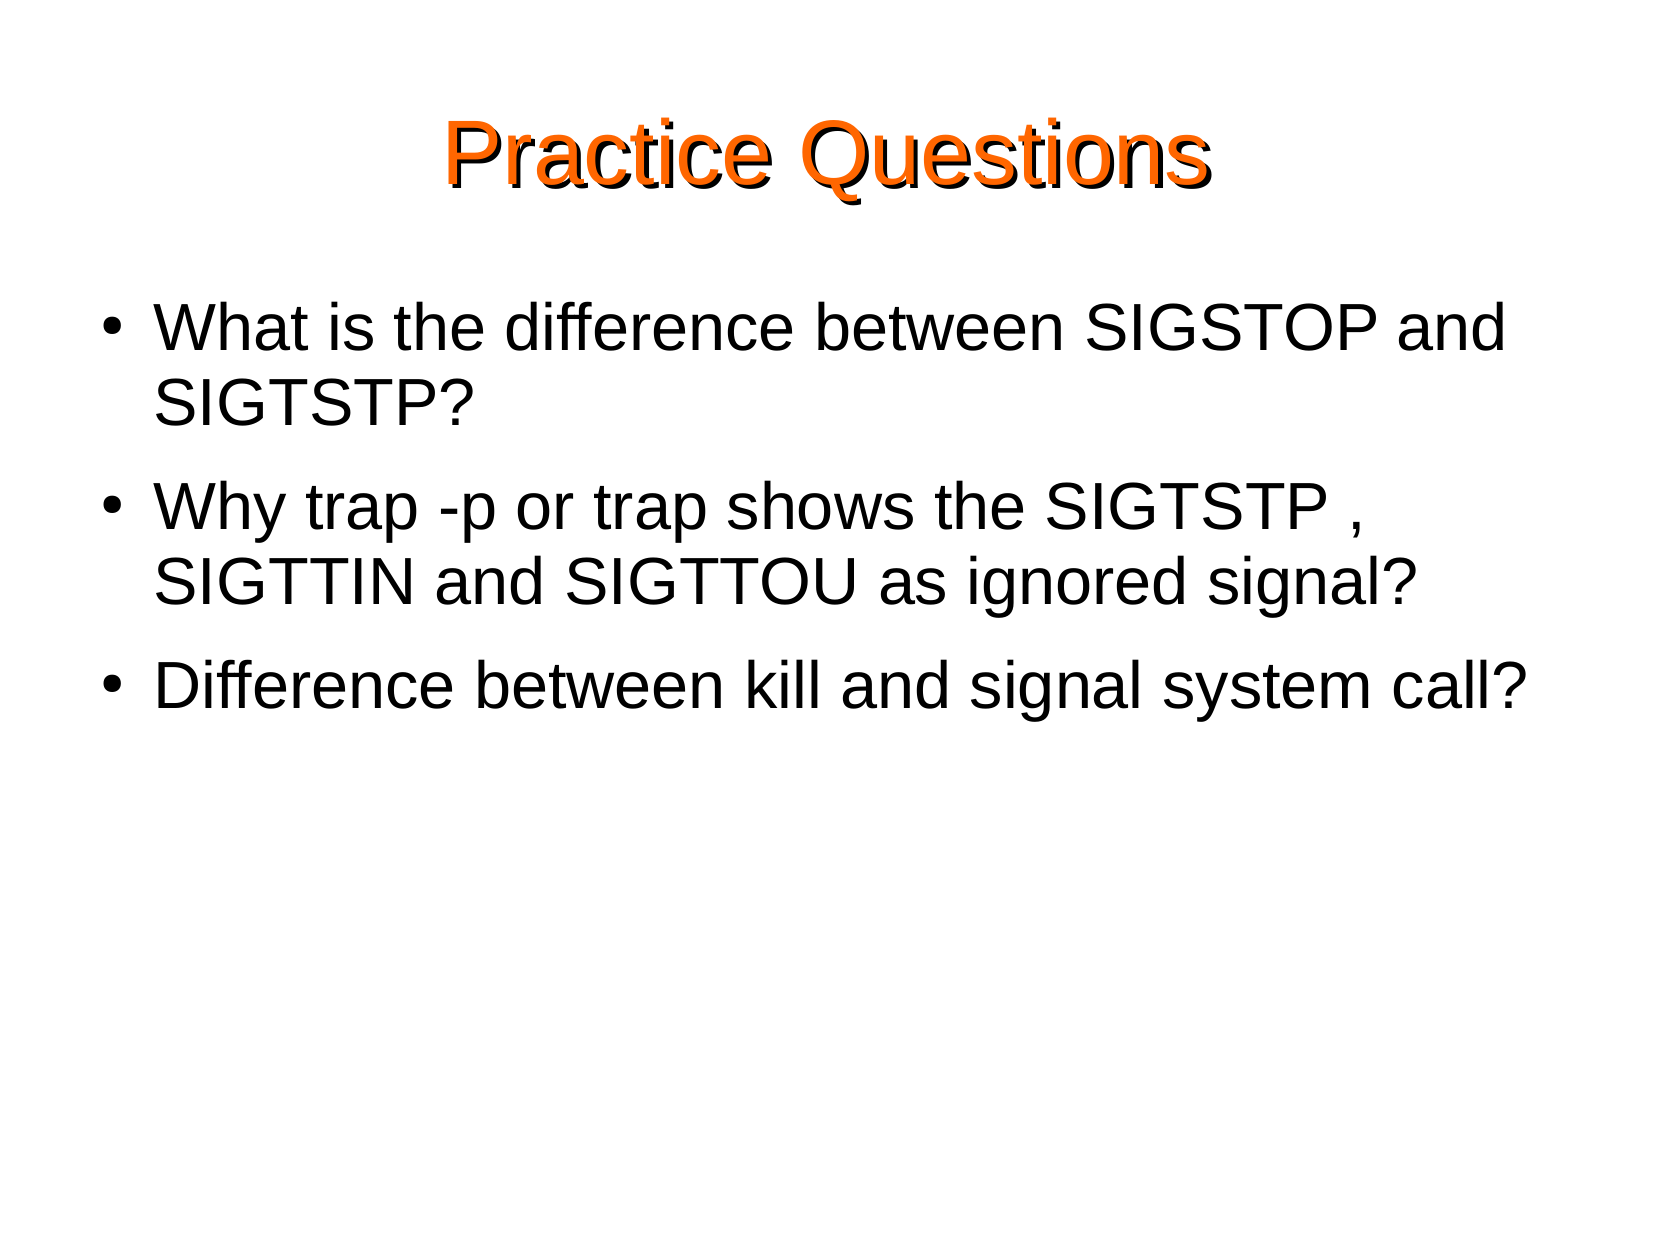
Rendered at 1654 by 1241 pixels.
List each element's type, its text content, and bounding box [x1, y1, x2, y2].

list What is the difference between SIGSTOP and SIGTSTP? Why trap -p or trap shows the SIGTSTP , SIGTTIN and SIGTTOU as ignored signal? Difference between kill and signal system call? [82, 290, 1571, 1010]
title Practice Questions [82, 49, 1571, 257]
